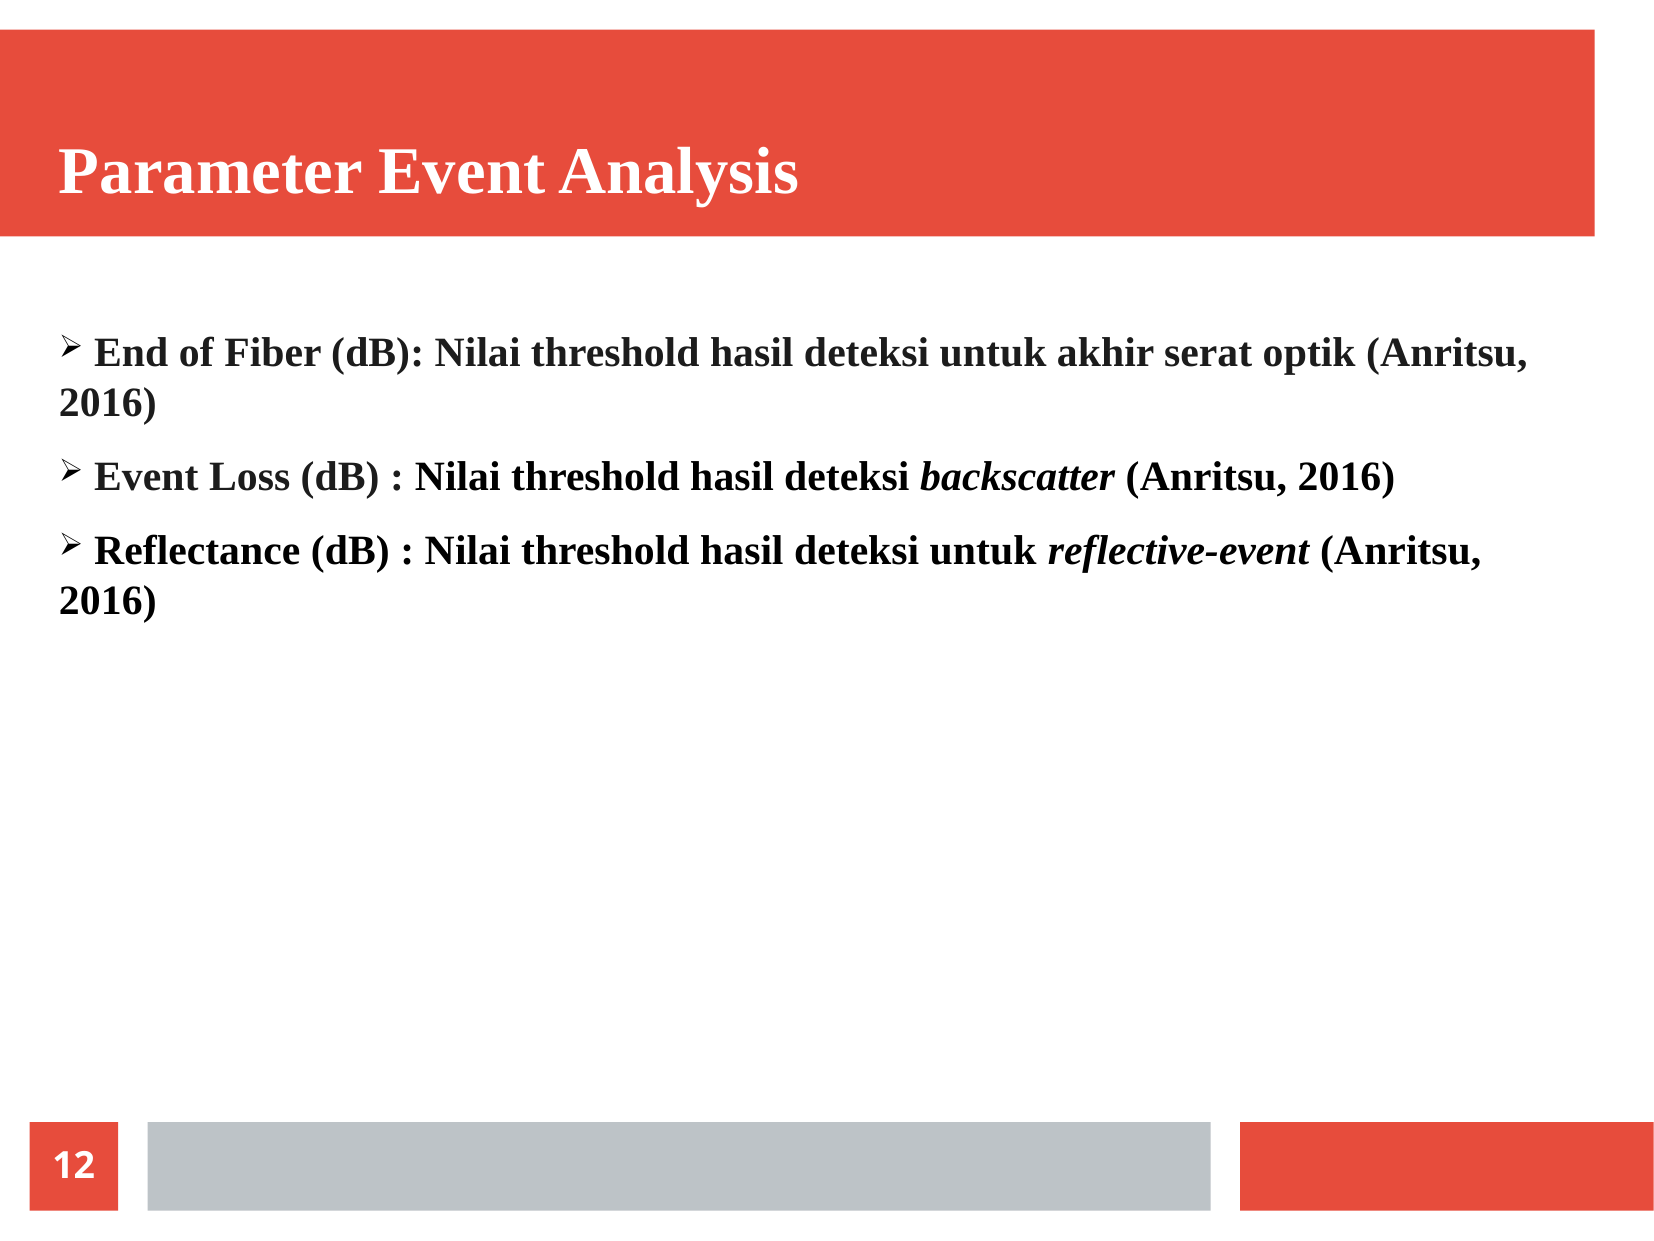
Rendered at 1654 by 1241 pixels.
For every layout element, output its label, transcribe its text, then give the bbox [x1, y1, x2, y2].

title Parameter Event Analysis [59, 59, 1595, 207]
list End of Fiber (dB): Nilai threshold hasil deteksi untuk akhir serat optik (Anritsu, 2016) Event Loss (dB) : Nilai threshold hasil deteksi backscatter (Anritsu, 2016) Reflectance (dB) : Nilai threshold hasil deteksi untuk reflective-event (Anritsu, 2016) [59, 324, 1565, 1093]
text_box [29, 1122, 119, 1211]
